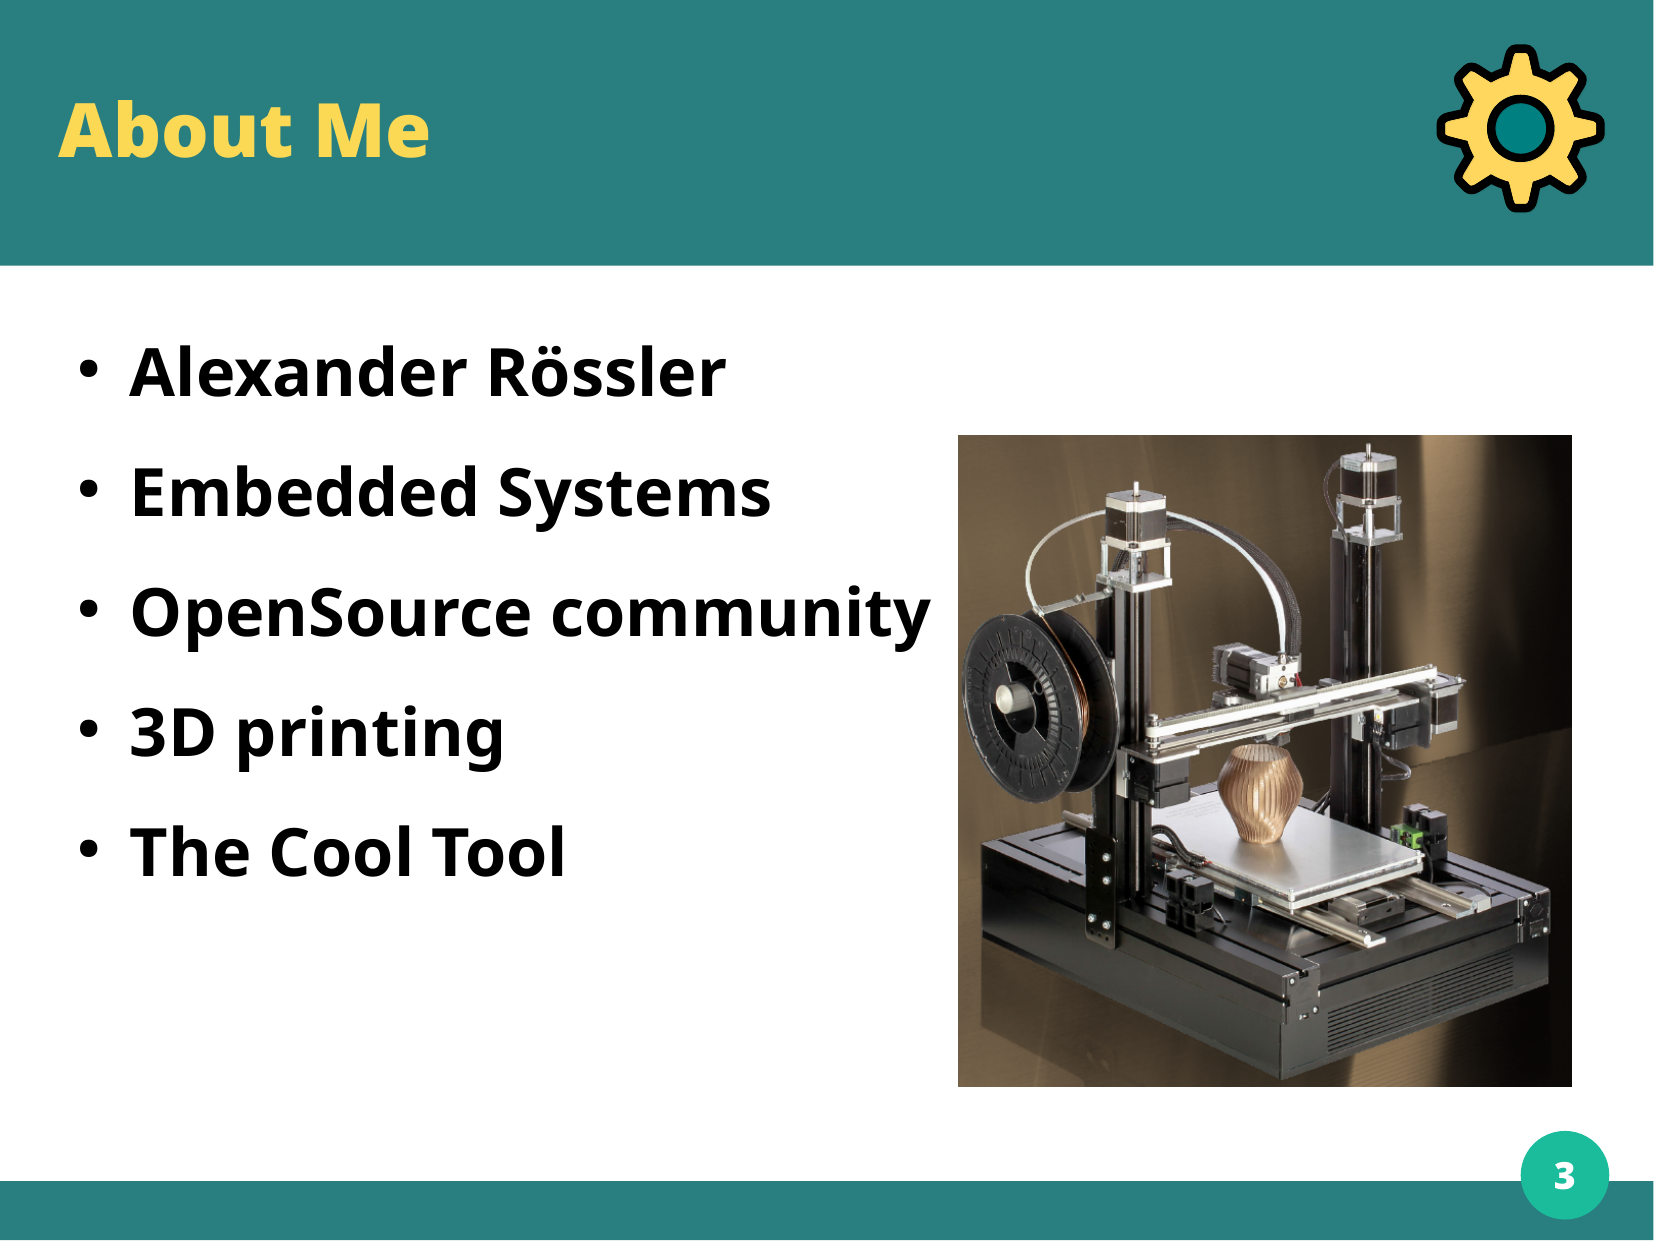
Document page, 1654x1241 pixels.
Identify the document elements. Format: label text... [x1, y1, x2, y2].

list Alexander Rössler Embedded Systems OpenSource community 3D printing The Cool Tool [59, 324, 1595, 1152]
picture [958, 435, 1572, 1087]
title About Me [59, 49, 1595, 207]
